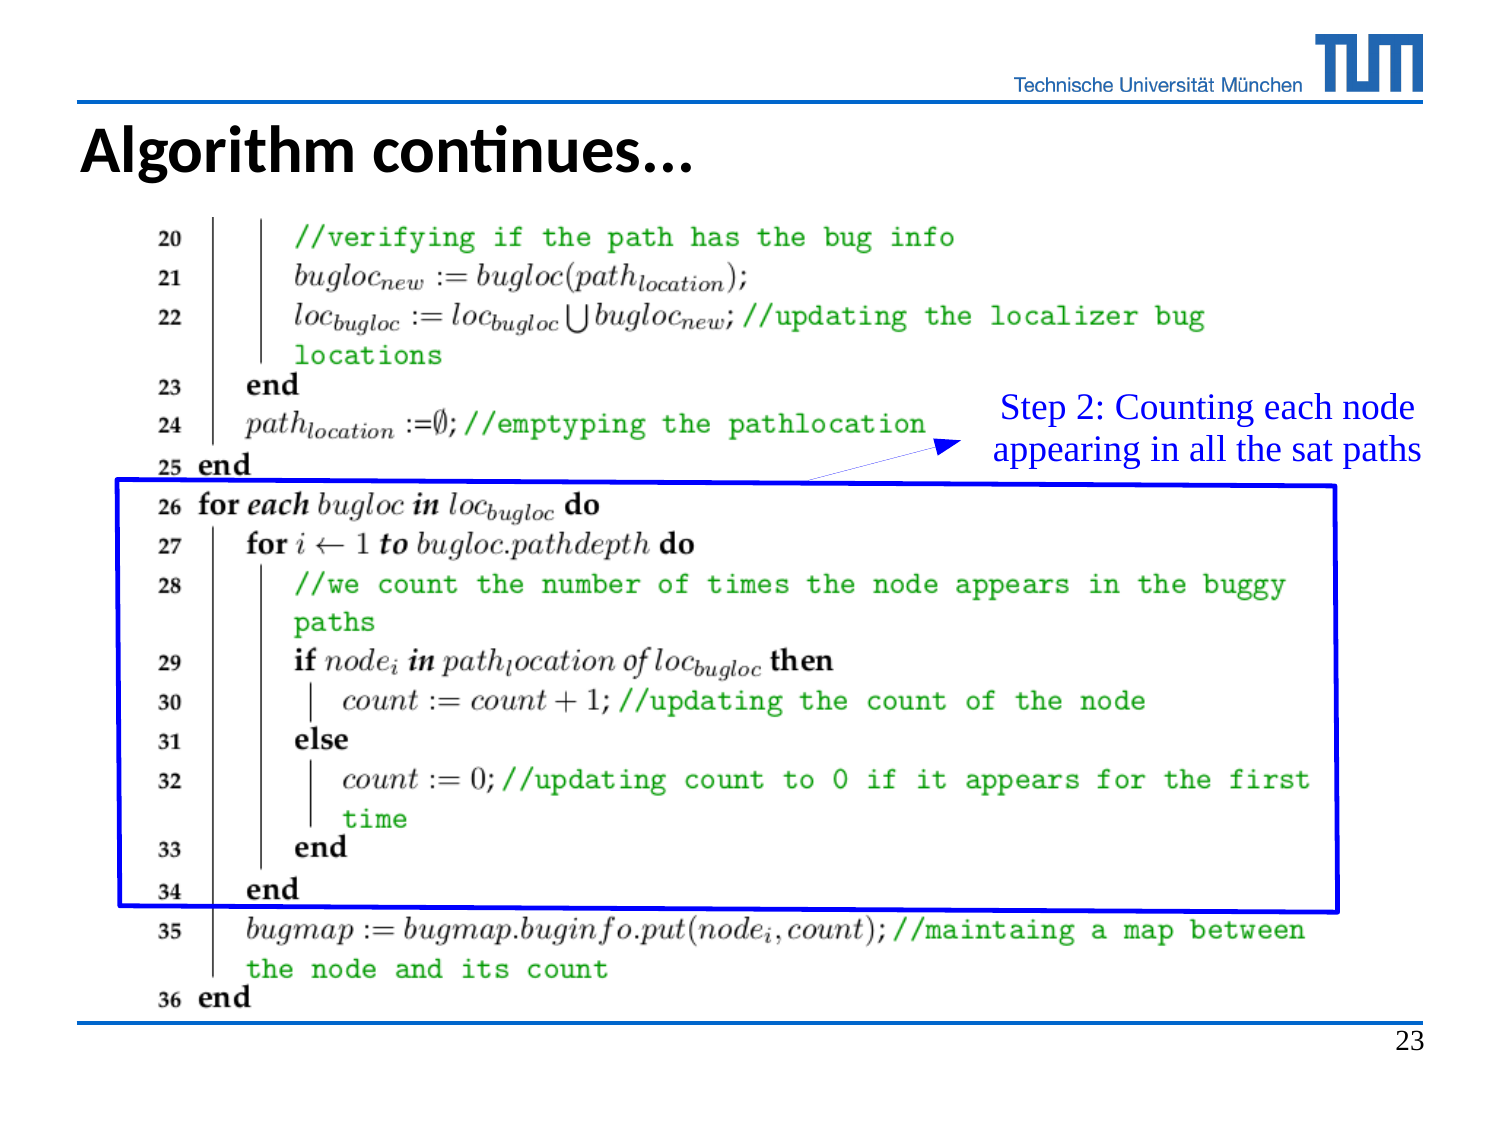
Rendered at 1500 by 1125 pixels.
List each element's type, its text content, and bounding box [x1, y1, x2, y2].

picture [138, 217, 1384, 480]
picture [138, 448, 1384, 1016]
text_box Step 2: Counting each node appearing in all the sat paths [950, 386, 1466, 470]
picture [1014, 34, 1423, 92]
title Algorithm continues... [80, 112, 1419, 200]
picture [138, 483, 1335, 909]
